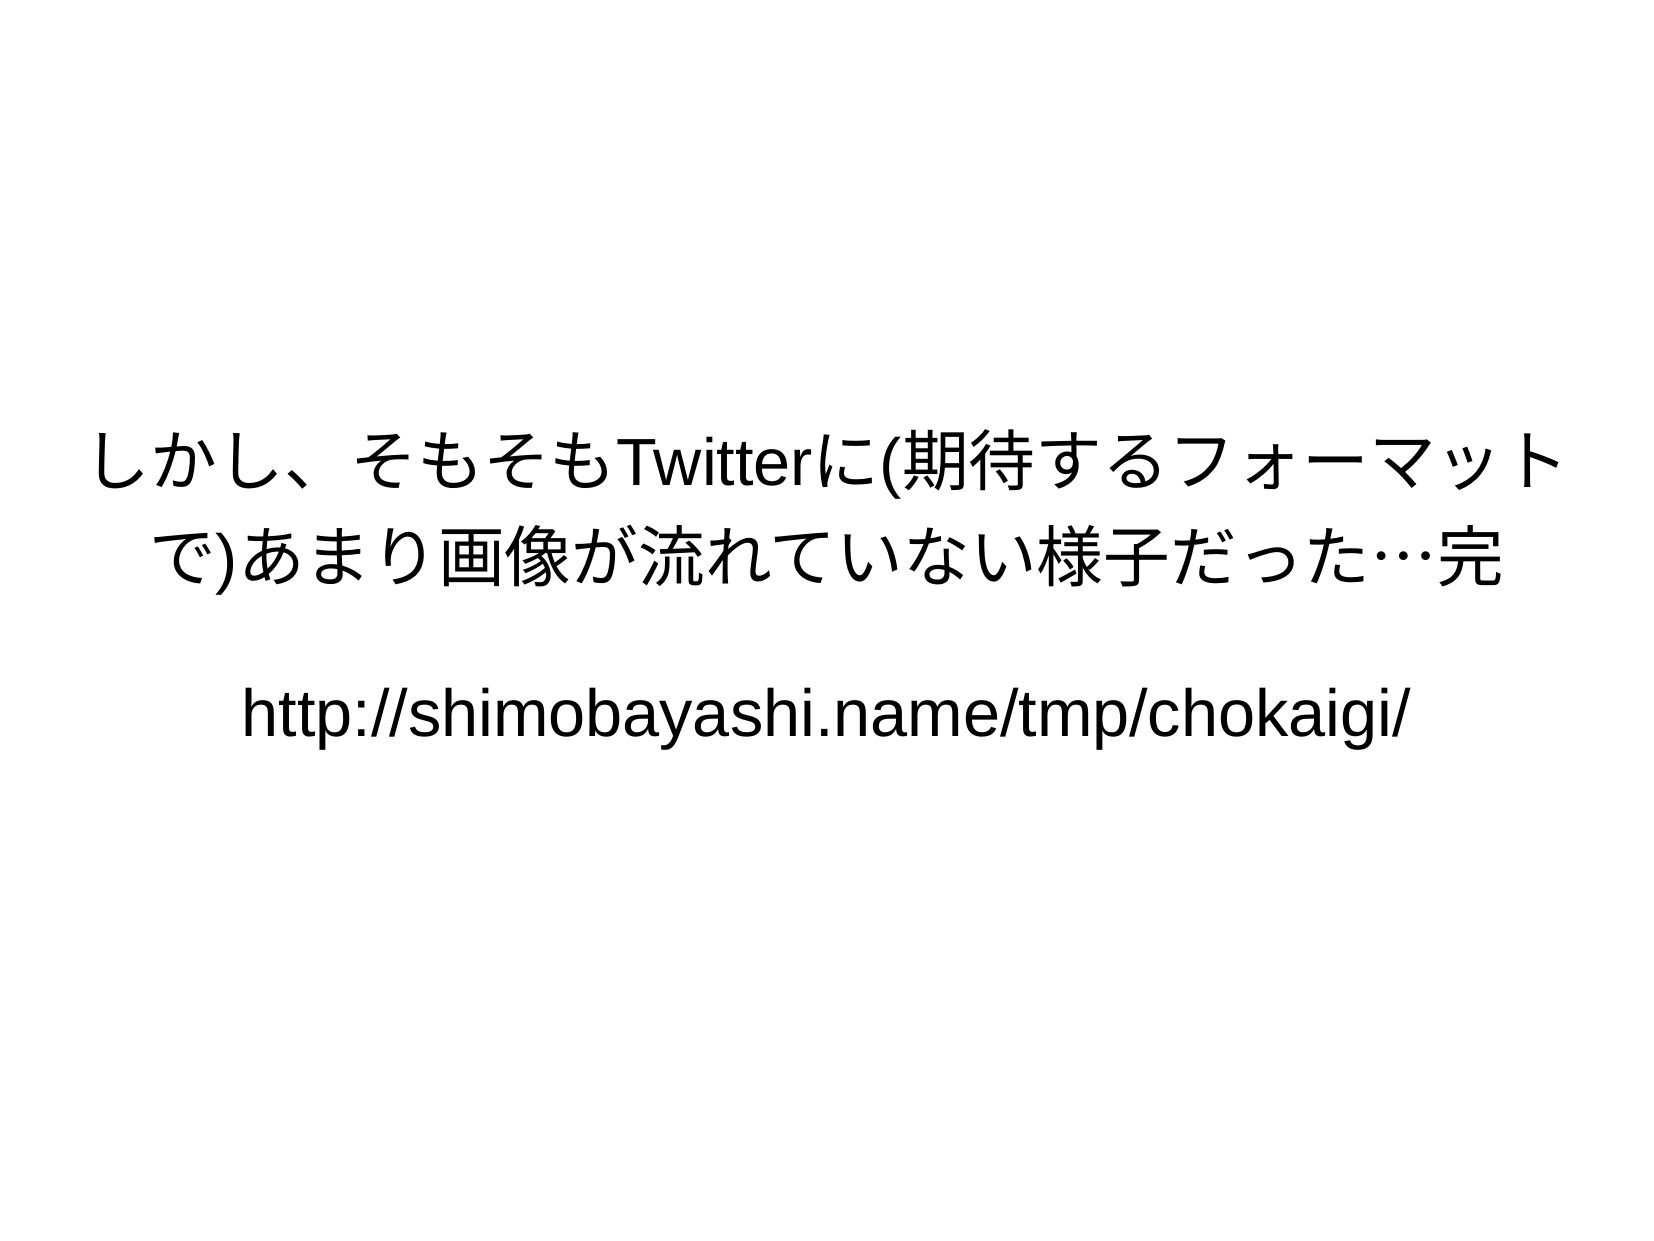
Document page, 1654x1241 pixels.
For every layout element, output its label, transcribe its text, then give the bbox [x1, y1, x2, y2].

subtitle しかし、そもそもTwitterに(期待するフォーマットで)あまり画像が流れていない様子だった…完 http://shimobayashi.name/tmp/chokaigi/ [82, 49, 1571, 1109]
